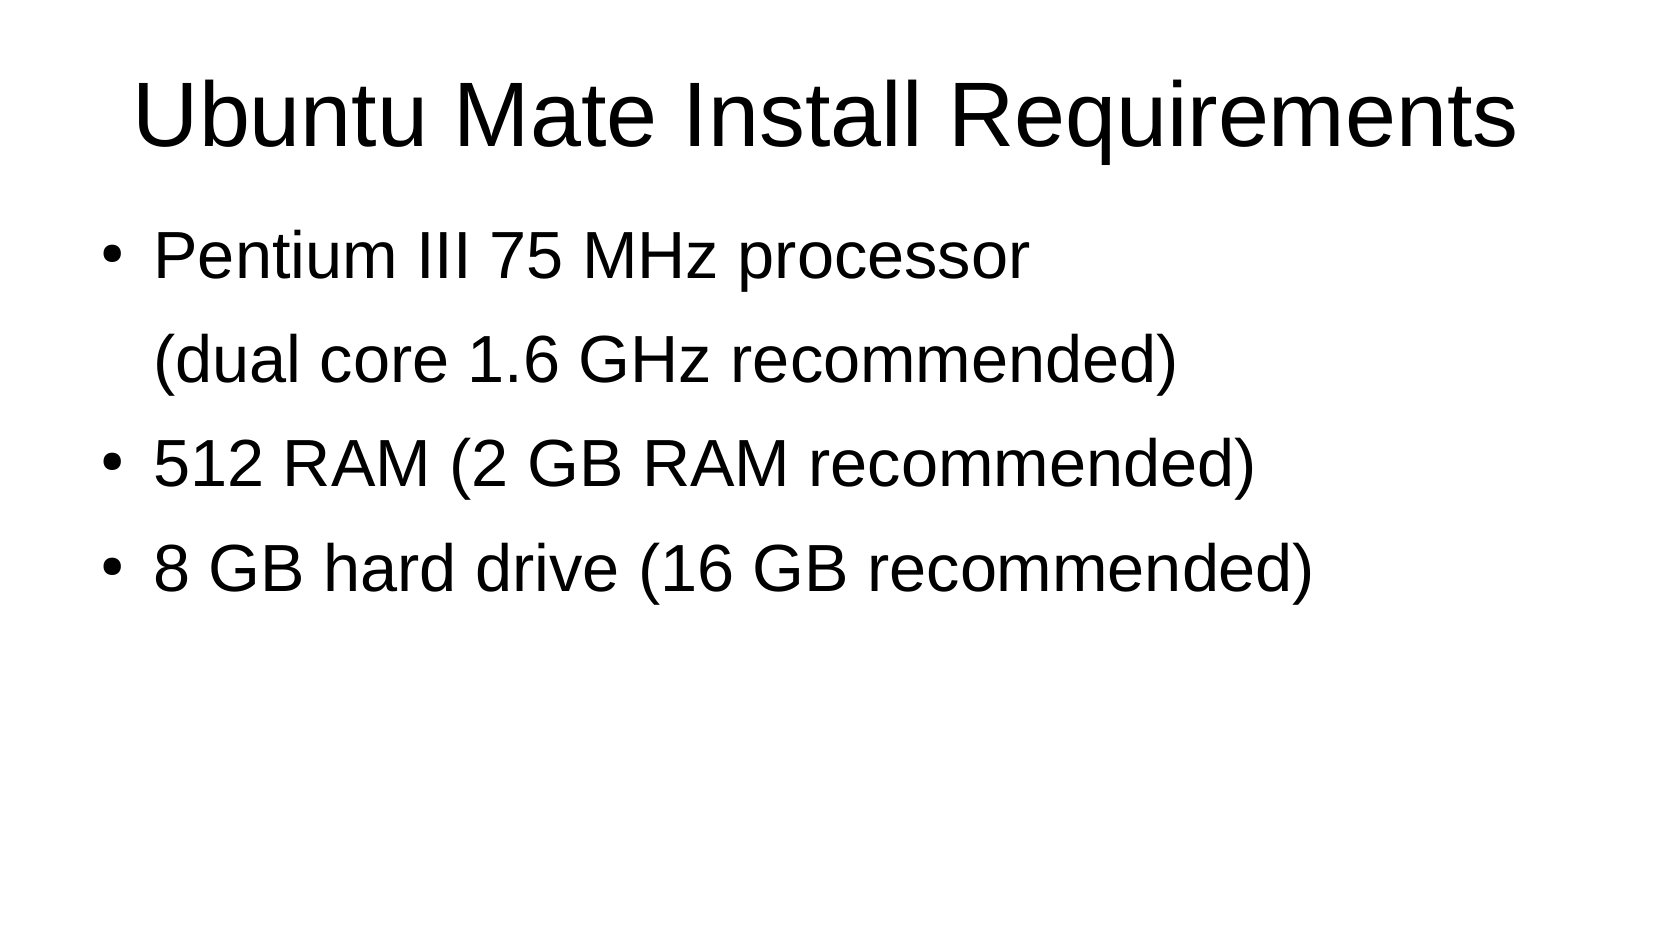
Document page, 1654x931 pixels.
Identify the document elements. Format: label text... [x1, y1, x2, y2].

list Pentium III 75 MHz processor (dual core 1.6 GHz recommended) 512 RAM (2 GB RAM recommended) 8 GB hard drive (16 GB recommended) [82, 217, 1571, 758]
title Ubuntu Mate Install Requirements [82, 37, 1571, 193]
